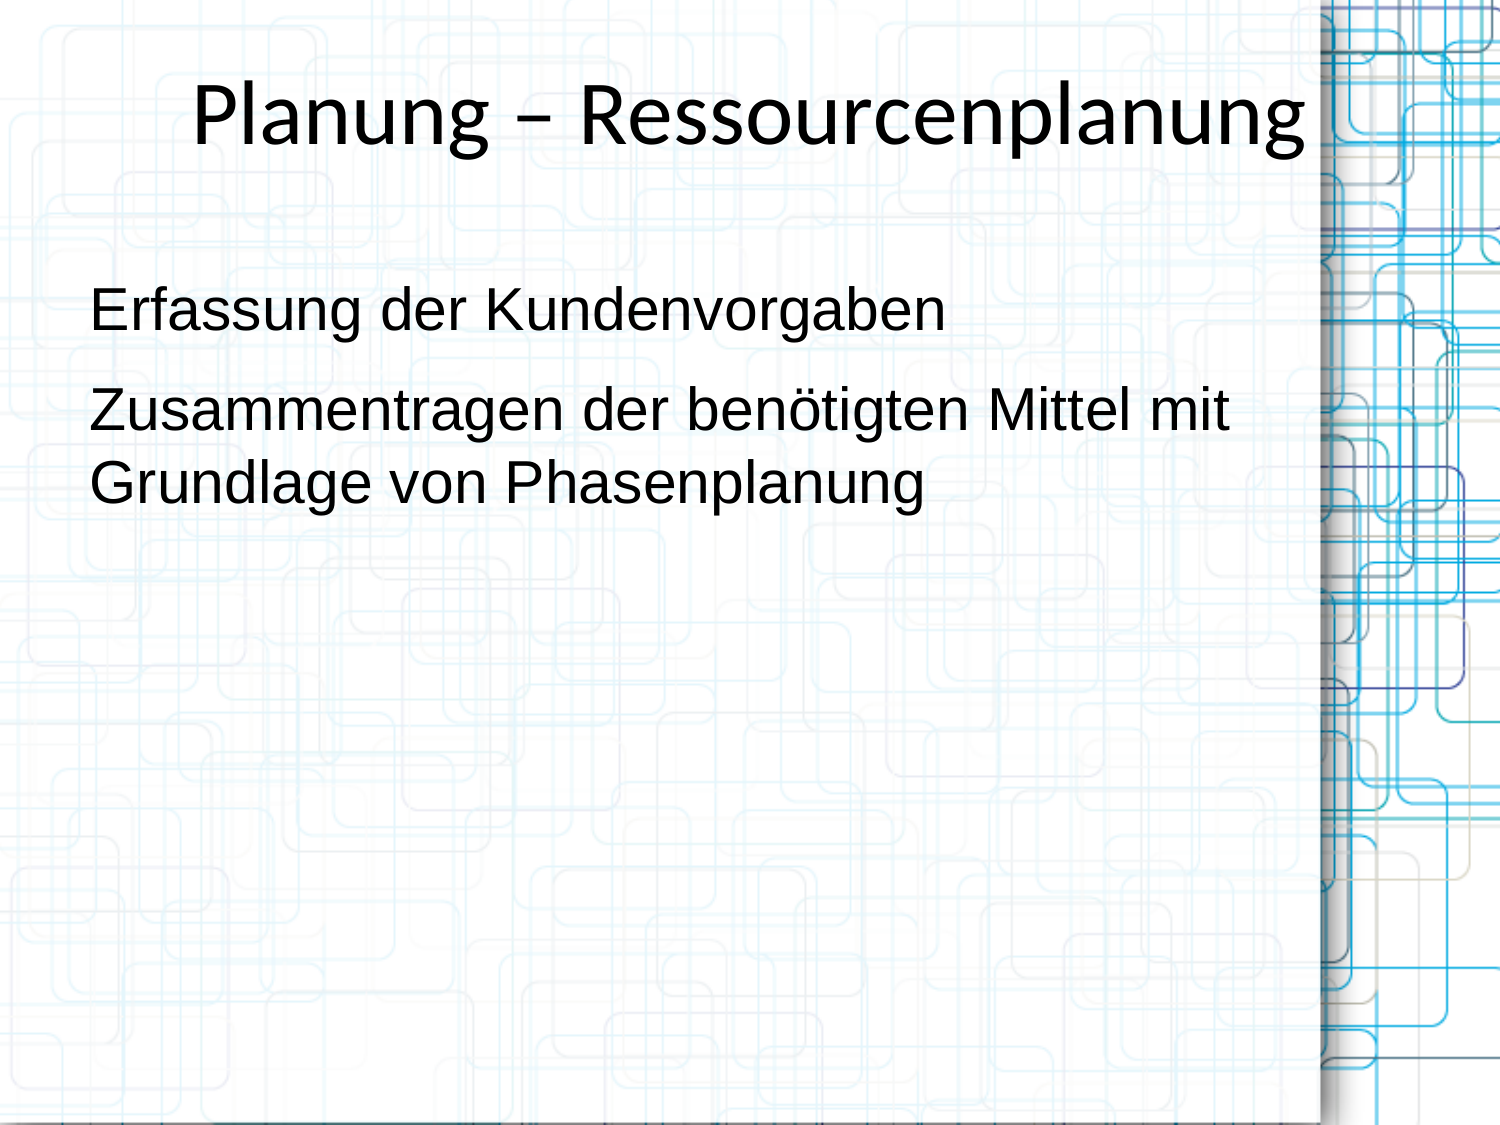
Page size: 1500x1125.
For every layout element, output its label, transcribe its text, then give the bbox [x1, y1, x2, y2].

title Planung – Ressourcenplanung [75, 45, 1425, 233]
list Erfassung der Kundenvorgaben Zusammentragen der benötigten Mittel mit Grundlage von Phasenplanung [75, 262, 1425, 1005]
